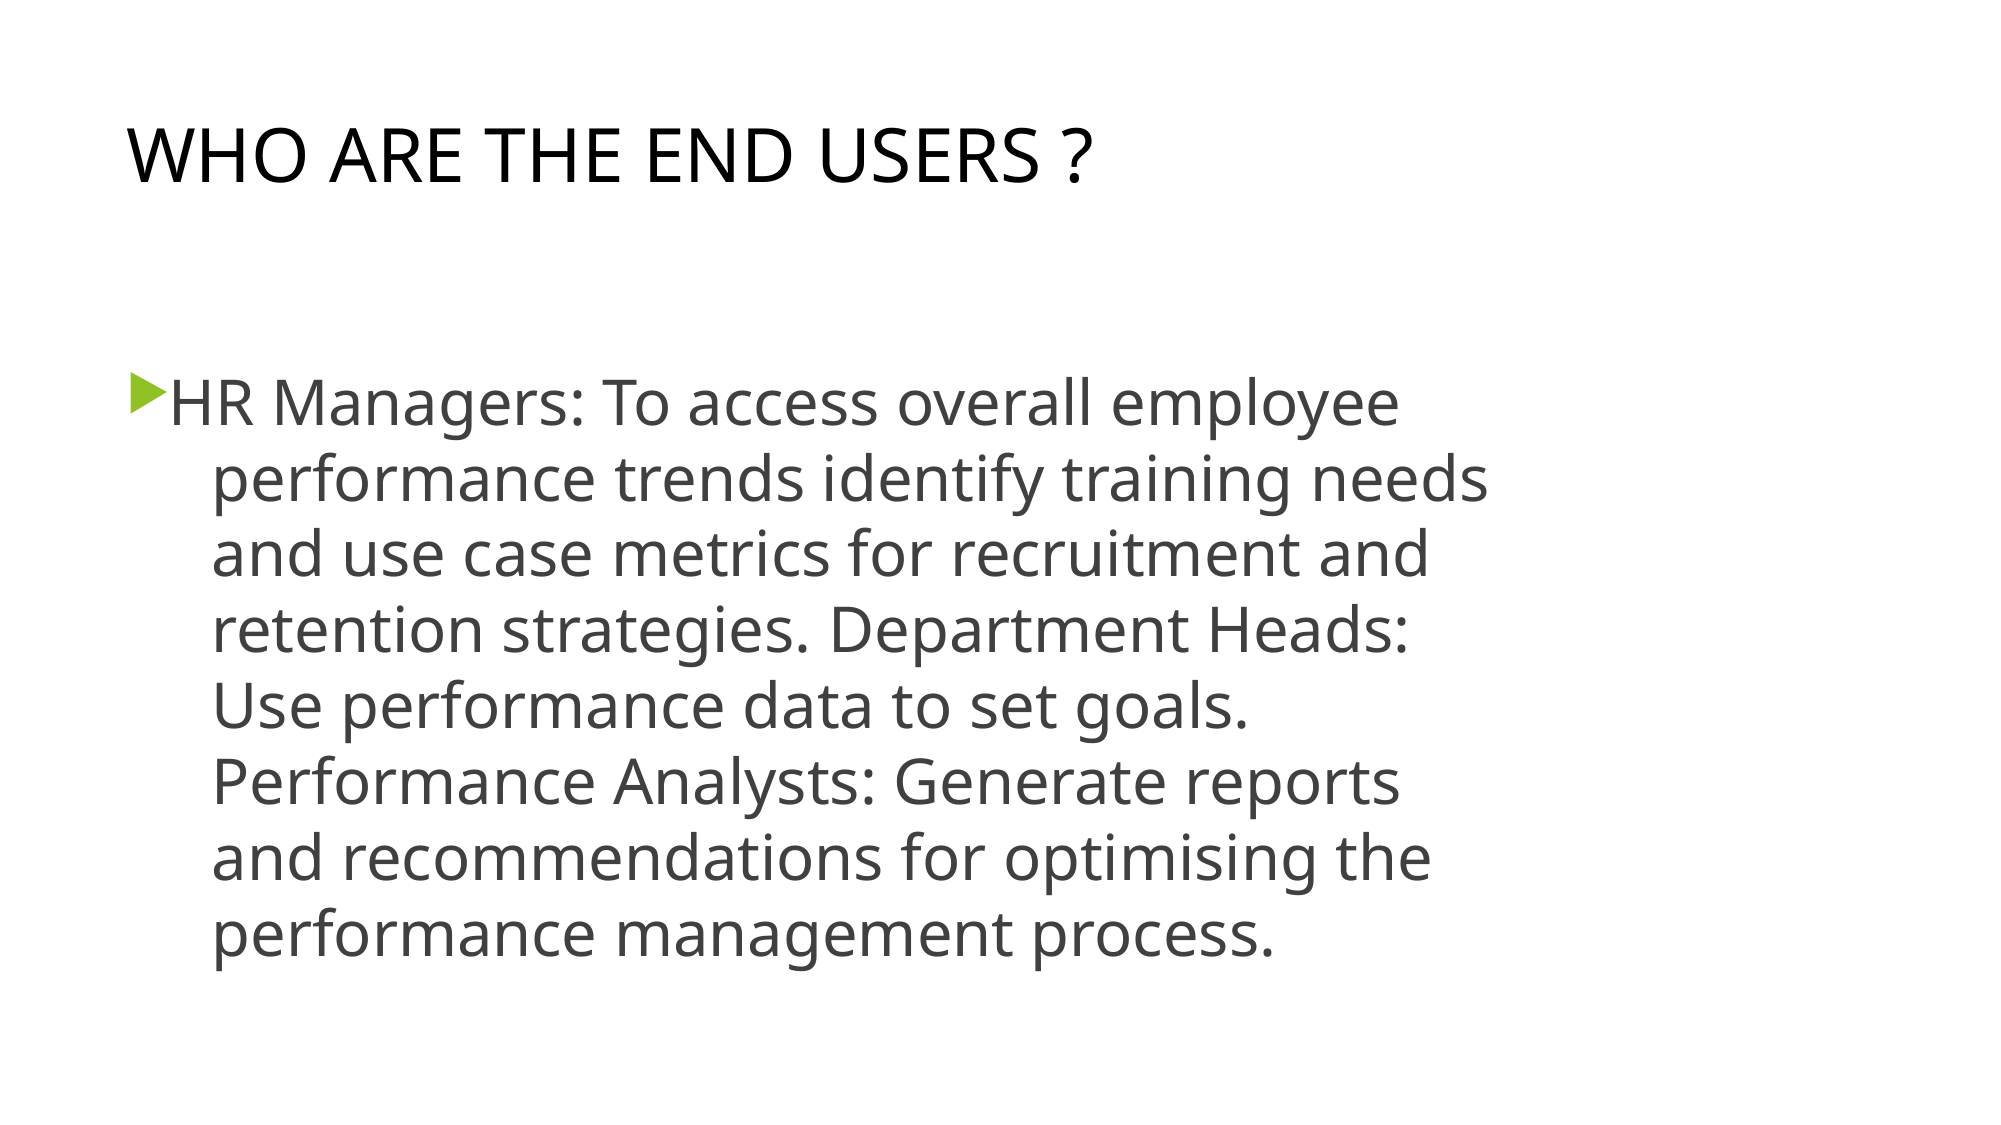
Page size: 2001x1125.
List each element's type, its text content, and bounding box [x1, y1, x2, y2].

title WHO ARE THE END USERS ? [111, 99, 1522, 317]
list HR Managers: To access overall employee performance trends identify training needs and use case metrics for recruitment and retention strategies. Department Heads: Use performance data to set goals. Performance Analysts: Generate reports and recommendations for optimising the performance management process. [111, 354, 1522, 992]
